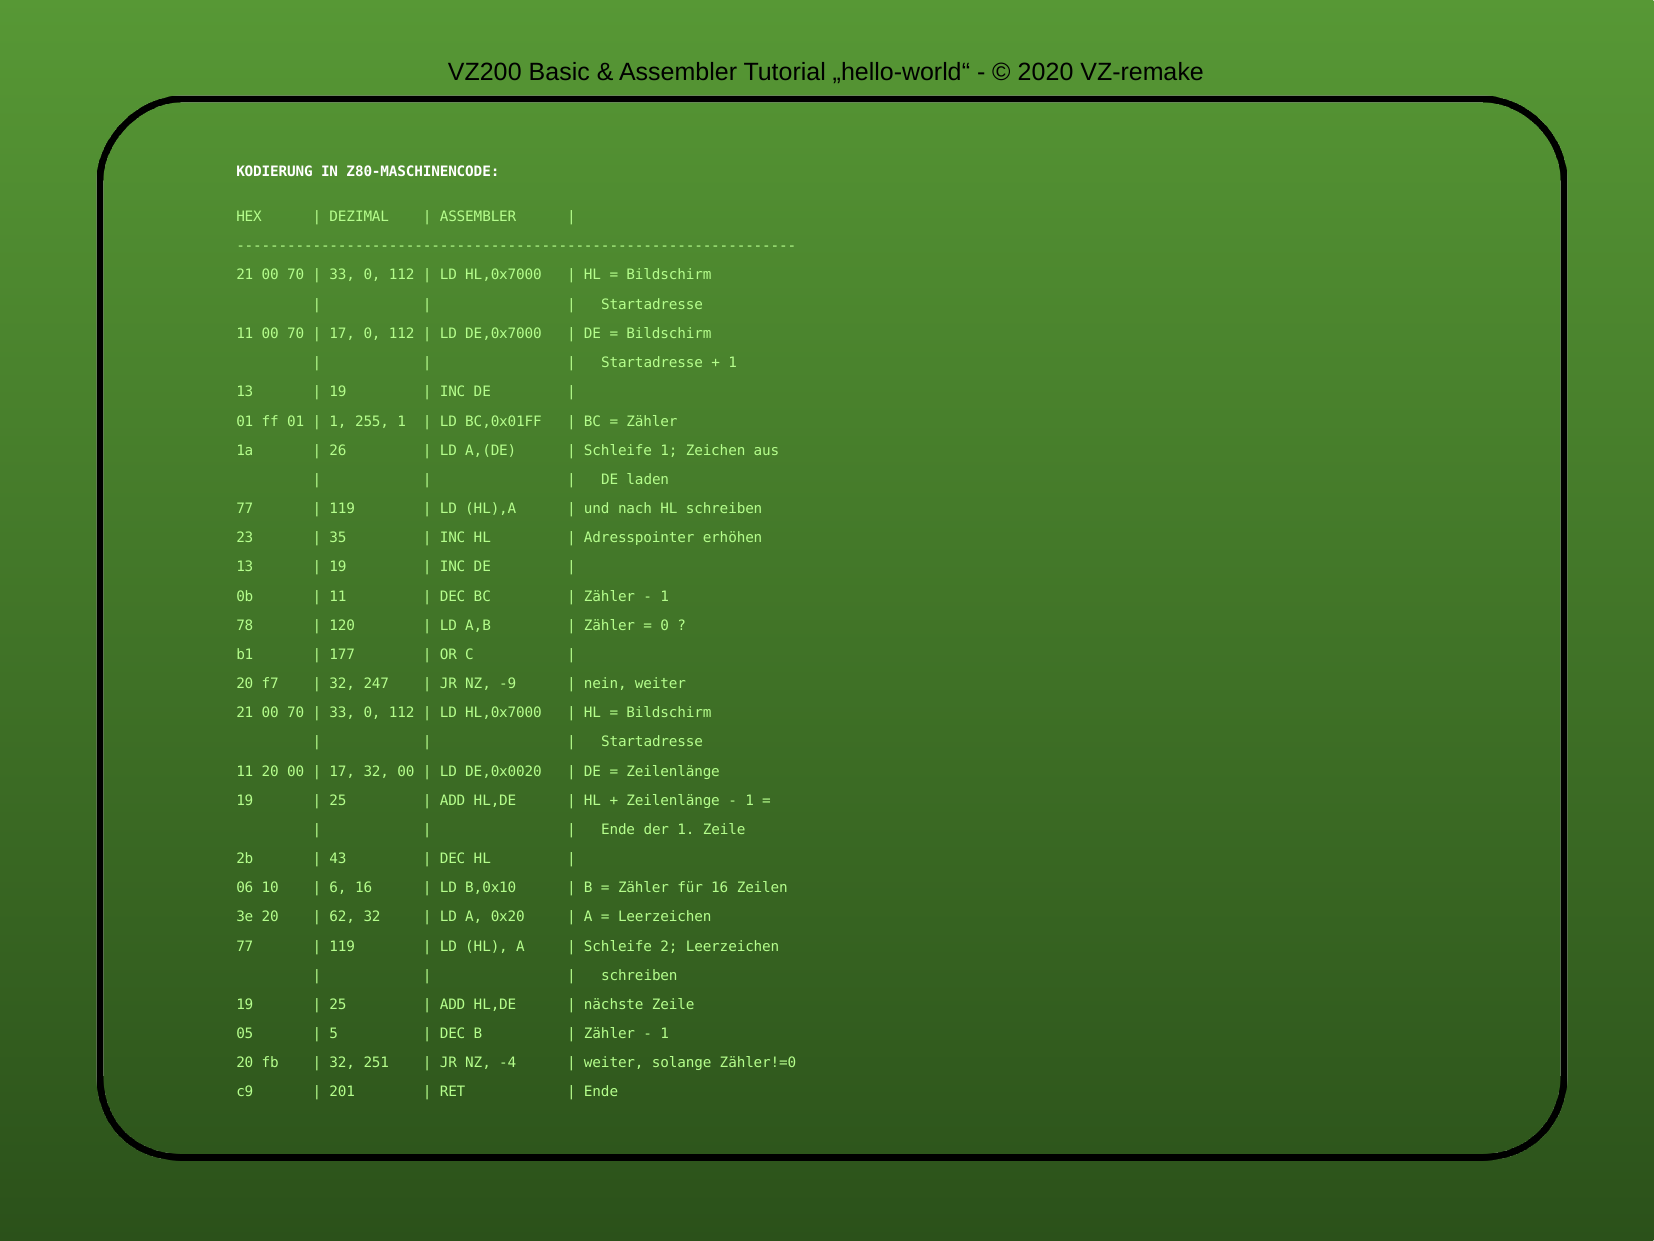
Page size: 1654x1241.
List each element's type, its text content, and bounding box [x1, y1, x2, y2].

picture [59, 58, 1607, 1199]
list KODIERUNG IN Z80-MASCHINENCODE: HEX | DEZIMAL | ASSEMBLER | ------------------------------------------------------------------ 21 00 70 | 33, 0, 112 | LD HL,0x7000 | HL = Bildschirm | | | Startadresse 11 00 70 | 17, 0, 112 | LD DE,0x7000 | DE = Bildschirm | | | Startadresse + 1 13 | 19 | INC DE | 01 ff 01 | 1, 255, 1 | LD BC,0x01FF | BC = Zähler 1a | 26 | LD A,(DE) | Schleife 1; Zeichen aus | | | DE laden 77 | 119 | LD (HL),A | und nach HL schreiben 23 | 35 | INC HL | Adresspointer erhöhen 13 | 19 | INC DE | 0b | 11 | DEC BC | Zähler - 1 78 | 120 | LD A,B | Zähler = 0 ? b1 | 177 | OR C | 20 f7 | 32, 247 | JR NZ, -9 | nein, weiter 21 00 70 | 33, 0, 112 | LD HL,0x7000 | HL = Bildschirm | | | Startadresse 11 20 00 | 17, 32, 00 | LD DE,0x0020 | DE = Zeilenlänge 19 | 25 | ADD HL,DE | HL + Zeilenlänge - 1 = | | | Ende der 1. Zeile 2b | 43 | DEC HL | 06 10 | 6, 16 | LD B,0x10 | B = Zähler für 16 Zeilen 3e 20 | 62, 32 | LD A, 0x20 | A = Leerzeichen 77 | 119 | LD (HL), A | Schleife 2; Leerzeichen | | | schreiben 19 | 25 | ADD HL,DE | nächste Zeile 05 | 5 | DEC B | Zähler - 1 20 fb | 32, 251 | JR NZ, -4 | weiter, solange Zähler!=0 c9 | 201 | RET | Ende [236, 129, 1571, 1111]
title VZ200 Basic & Assembler Tutorial „hello-world“ - © 2020 VZ-remake [82, 49, 1571, 95]
